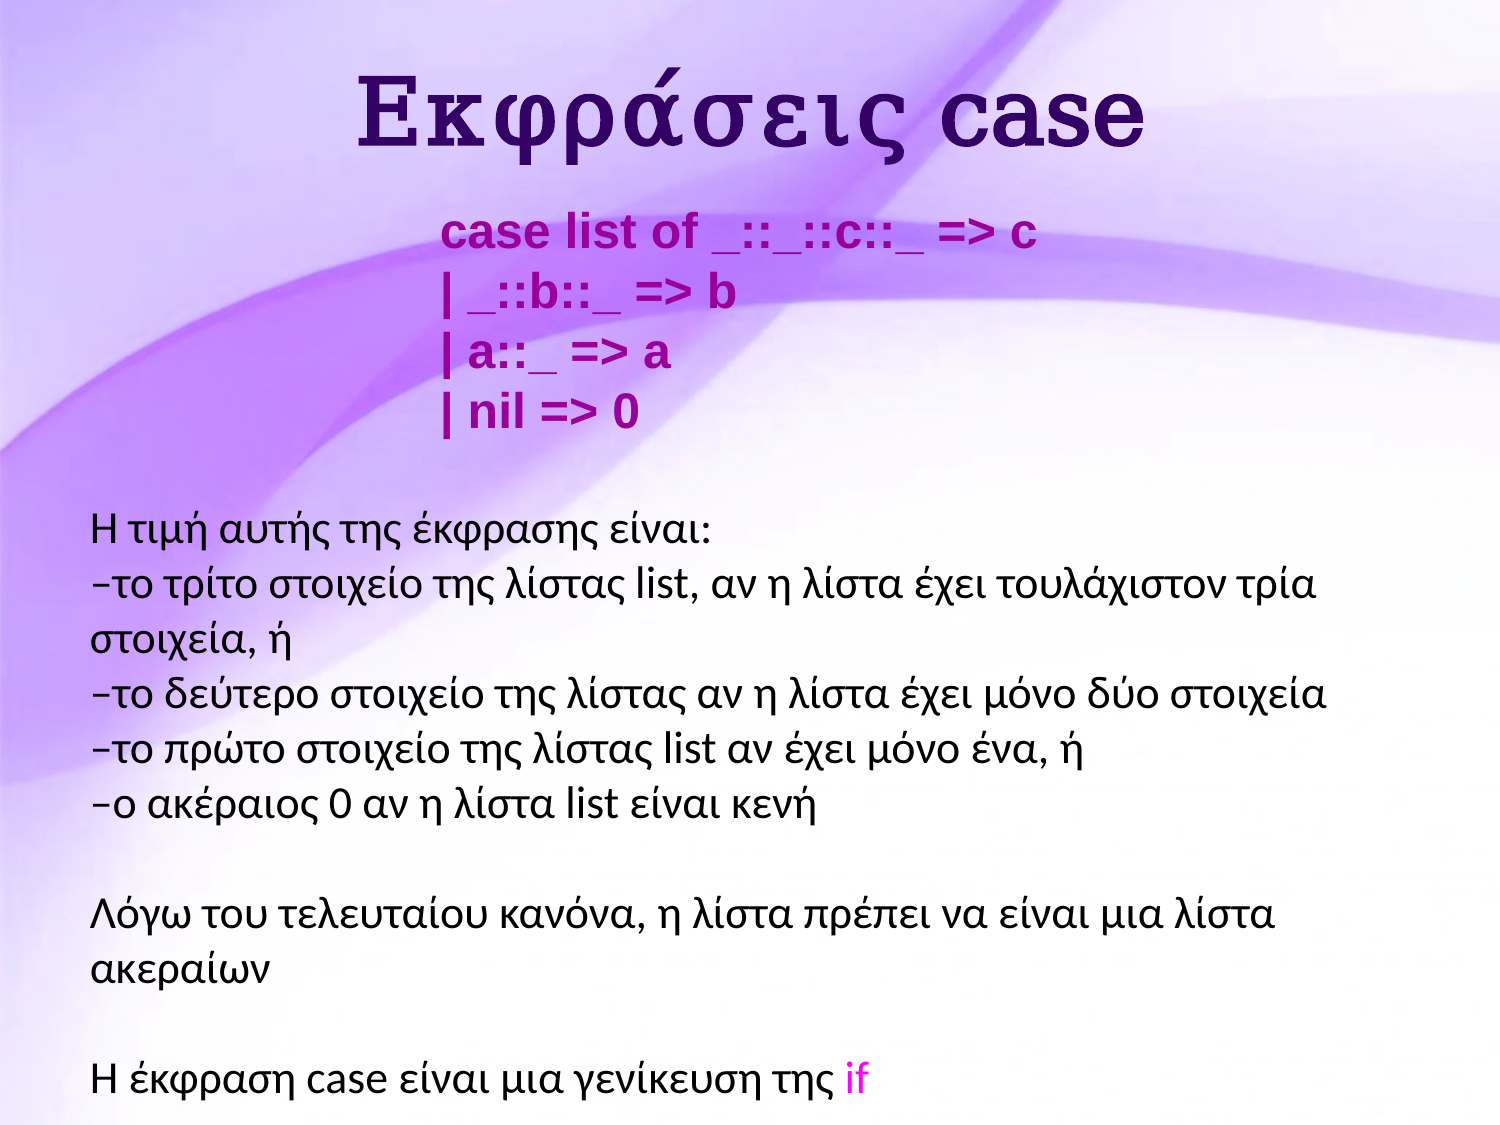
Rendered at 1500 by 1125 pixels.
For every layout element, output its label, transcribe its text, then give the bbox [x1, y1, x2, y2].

picture [0, 0, 1500, 1125]
list case list of _::_::c::_ => c | _::b::_ => b | a::_ => a | nil => 0 Η τιμή αυτής της έκφρασης είναι: –το τρίτο στοιχείο της λίστας list, αν η λίστα έχει τουλάχιστον τρία στοιχεία, ή –το δεύτερο στοιχείο της λίστας αν η λίστα έχει μόνο δύο στοιχεία –το πρώτο στοιχείο της λίστας list αν έχει μόνο ένα, ή –ο ακέραιος 0 αν η λίστα list είναι κενή Λόγω του τελευταίου κανόνα, η λίστα πρέπει να είναι μια λίστα ακεραίων Η έκφραση case είναι μια γενίκευση της if [75, 190, 1425, 934]
title Εκφράσεις case [75, 45, 1425, 190]
